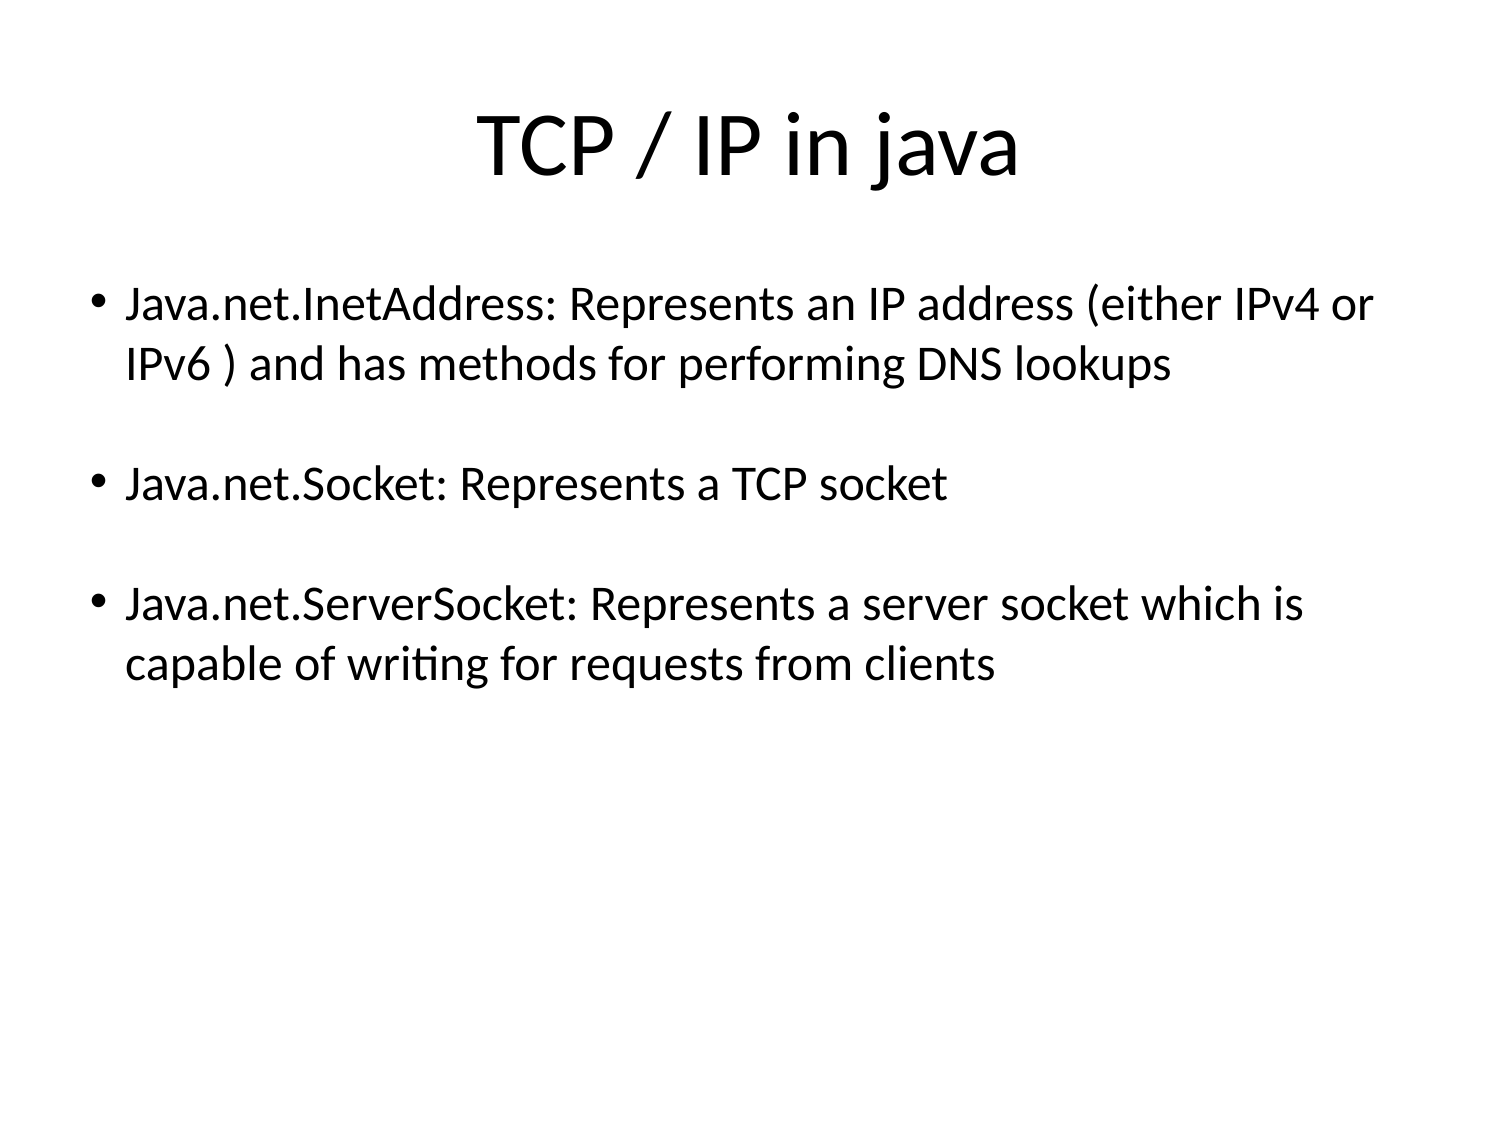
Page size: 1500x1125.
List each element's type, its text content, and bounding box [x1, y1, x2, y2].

text_box TCP / IP in java [75, 45, 1425, 233]
text_box Java.net.InetAddress: Represents an IP address (either IPv4 or IPv6 ) and has methods for performing DNS lookups Java.net.Socket: Represents a TCP socket Java.net.ServerSocket: Represents a server socket which is capable of writing for requests from clients [75, 262, 1425, 1005]
